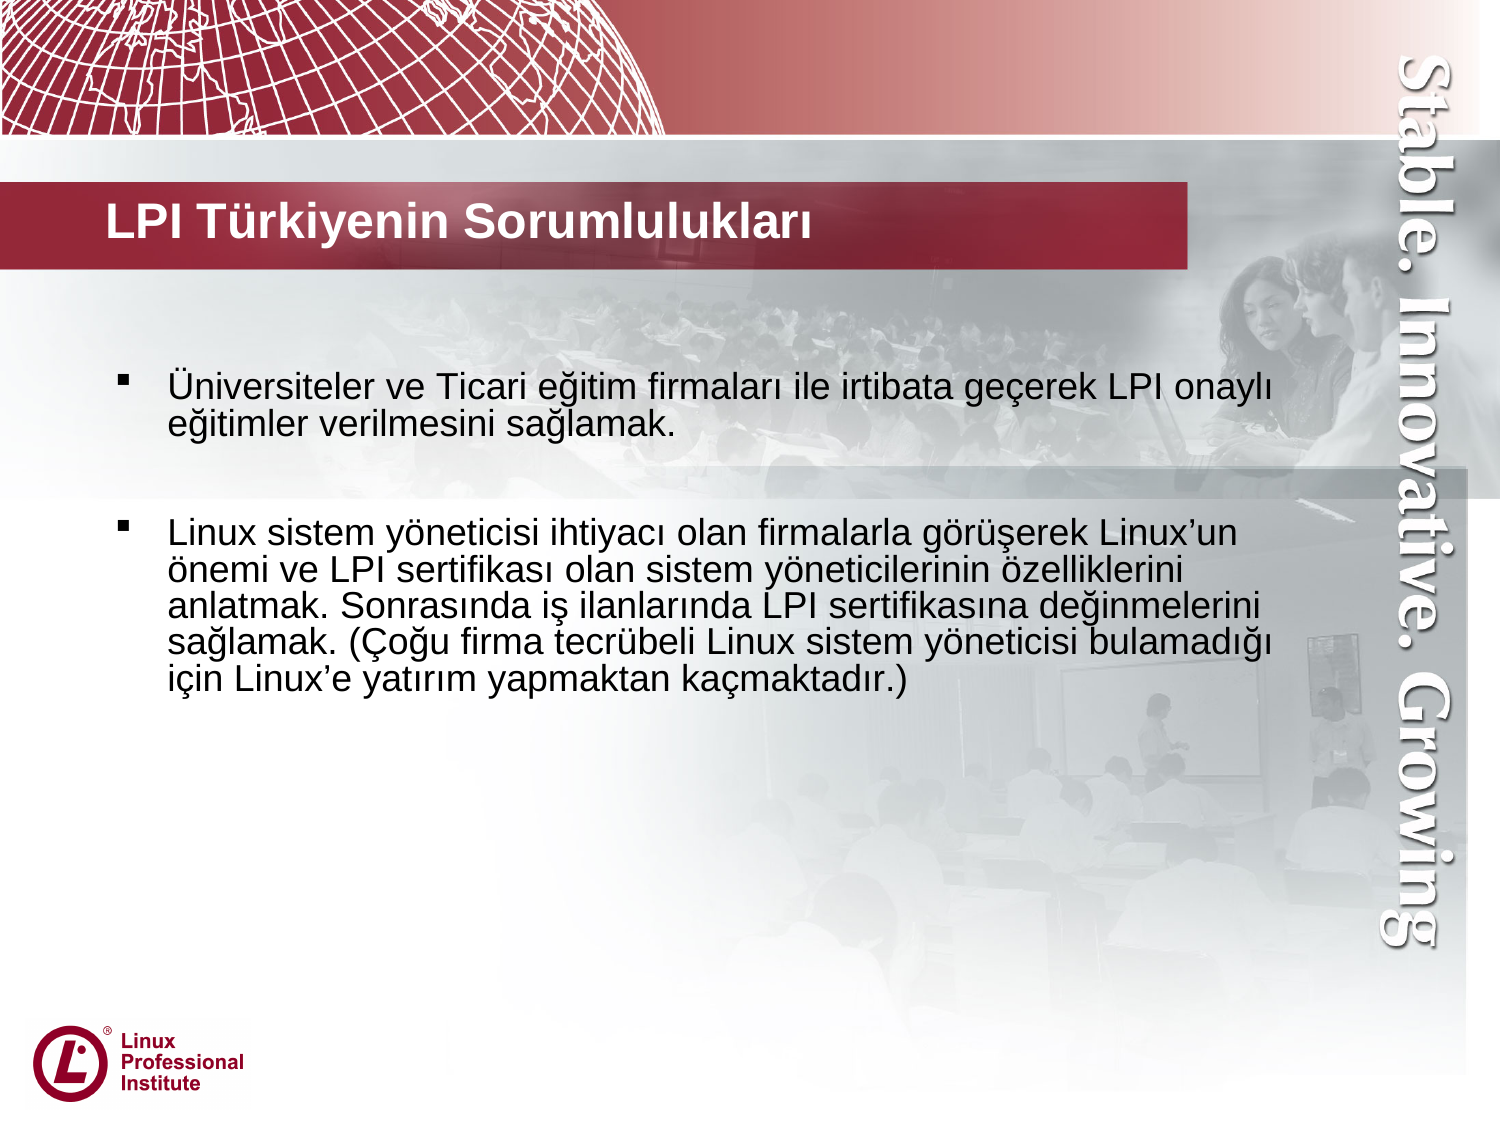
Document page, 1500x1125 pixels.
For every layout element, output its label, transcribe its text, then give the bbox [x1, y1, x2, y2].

text_box LPI Türkiyenin Sorumlulukları [105, 181, 1407, 282]
picture [0, 0, 1500, 1113]
text_box Üniversiteler ve Ticari eğitim firmaları ile irtibata geçerek LPI onaylı eğitimler verilmesini sağlamak. Linux sistem yöneticisi ihtiyacı olan firmalarla görüşerek Linux’un önemi ve LPI sertifikası olan sistem yöneticilerinin özelliklerini anlatmak. Sonrasında iş ilanlarında LPI sertifikasına değinmelerini sağlamak. (Çoğu firma tecrübeli Linux sistem yöneticisi bulamadığı için Linux’e yatırım yapmaktan kaçmaktadır.) [100, 363, 1325, 951]
